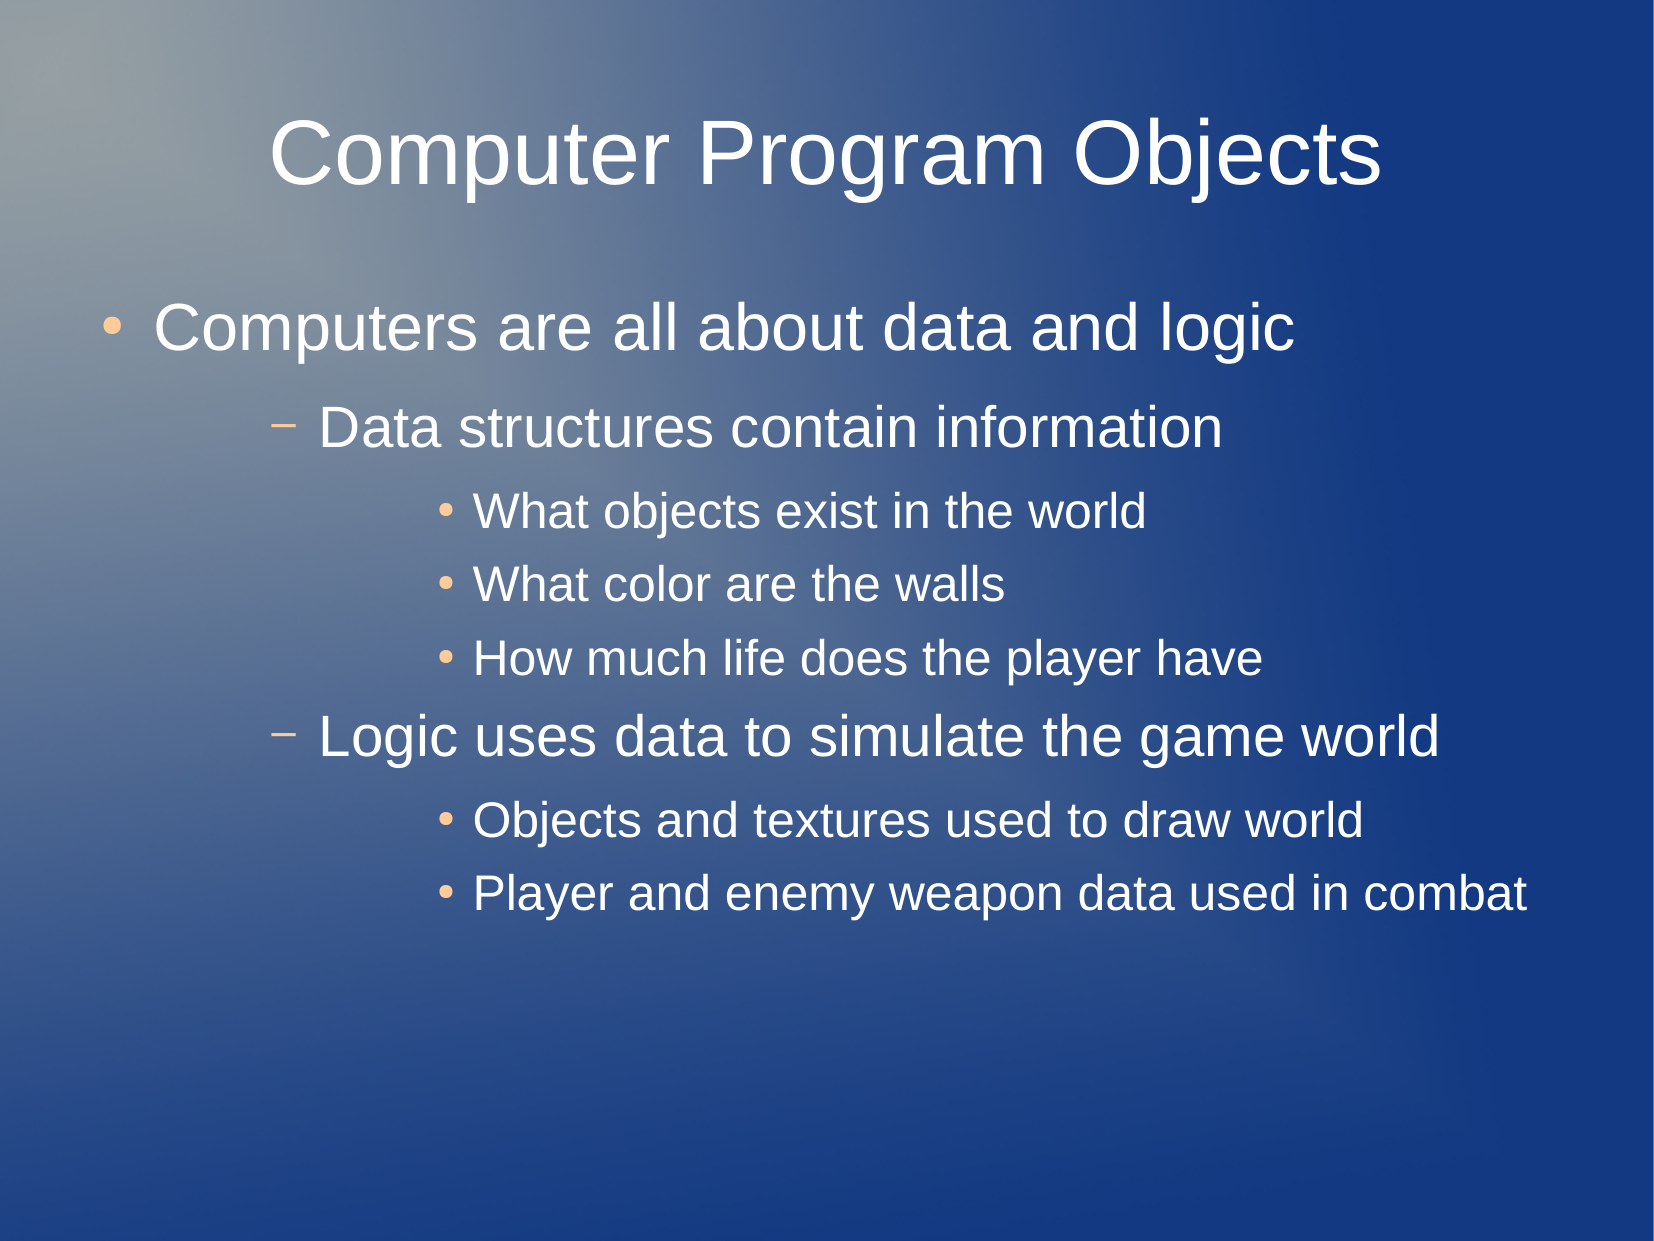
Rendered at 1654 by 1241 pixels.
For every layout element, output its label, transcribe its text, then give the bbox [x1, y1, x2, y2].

title Computer Program Objects [82, 49, 1571, 257]
list Computers are all about data and logic Data structures contain information What objects exist in the world What color are the walls How much life does the player have Logic uses data to simulate the game world Objects and textures used to draw world Player and enemy weapon data used in combat [82, 290, 1571, 1109]
picture [0, 0, 1654, 1241]
